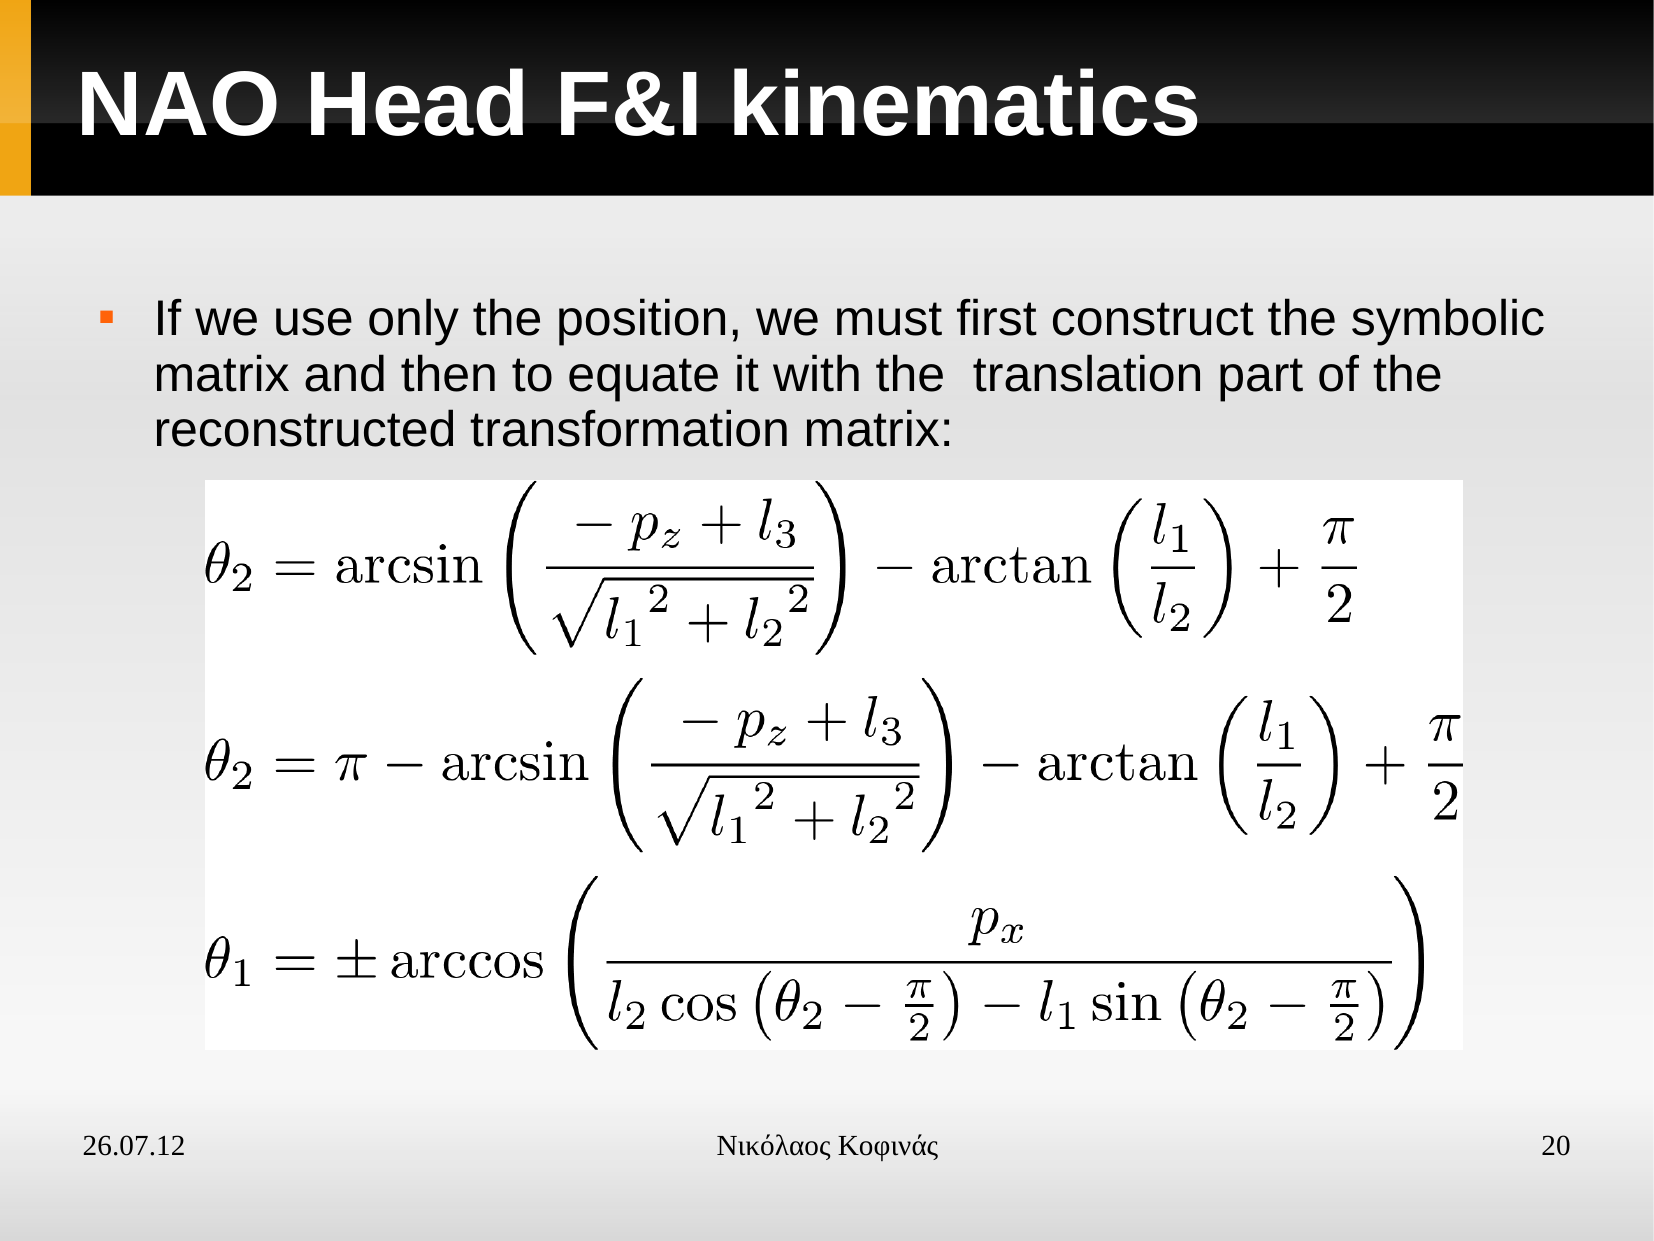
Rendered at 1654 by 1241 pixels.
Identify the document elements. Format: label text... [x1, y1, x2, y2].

title NAO Head F&I kinematics [76, 0, 1565, 208]
picture [0, 0, 1654, 1241]
list If we use only the position, we must first construct the symbolic matrix and then to equate it with the translation part of the reconstructed transformation matrix: [82, 290, 1571, 1109]
